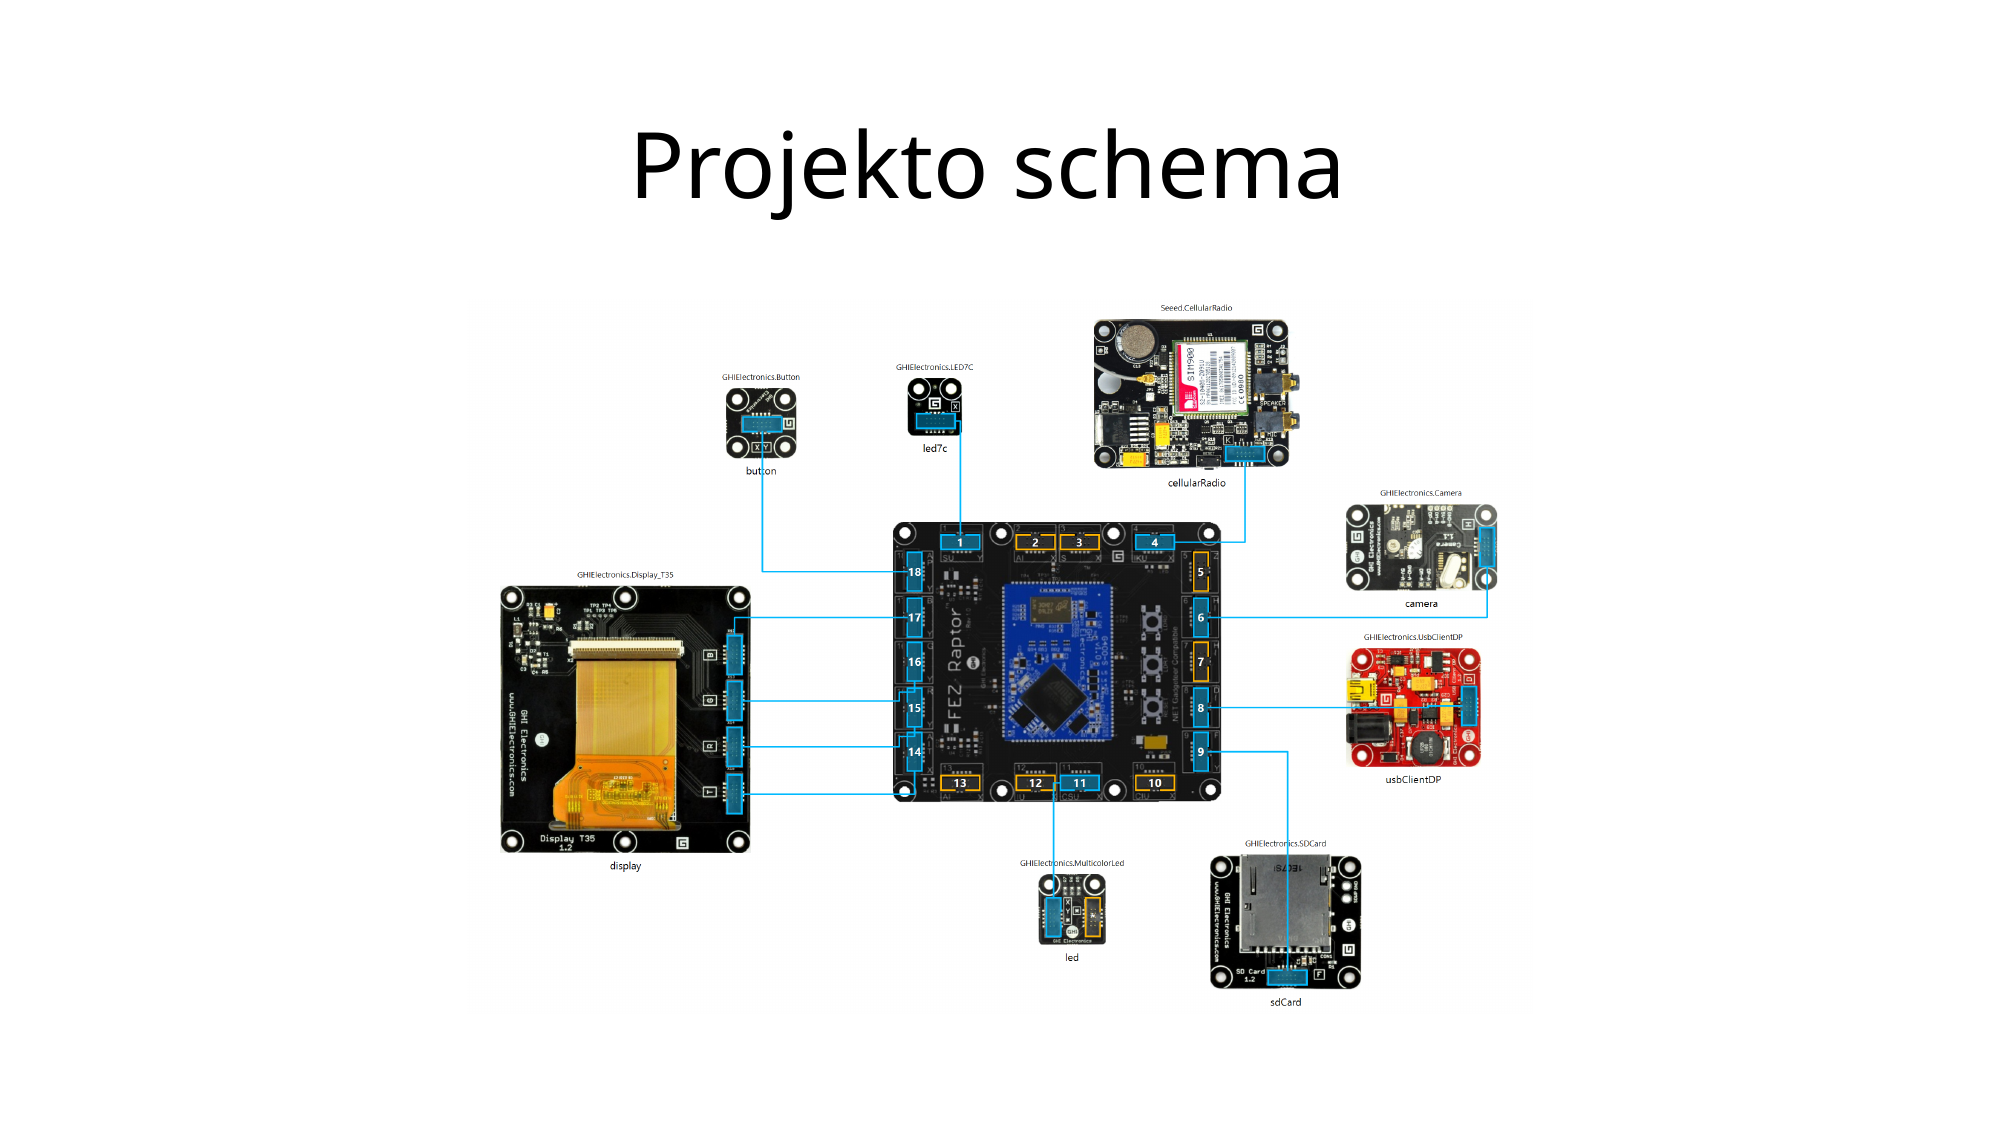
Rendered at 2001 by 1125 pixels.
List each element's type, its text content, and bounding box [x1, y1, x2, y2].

picture [467, 299, 1533, 1014]
title Projekto schema [137, 59, 1863, 278]
